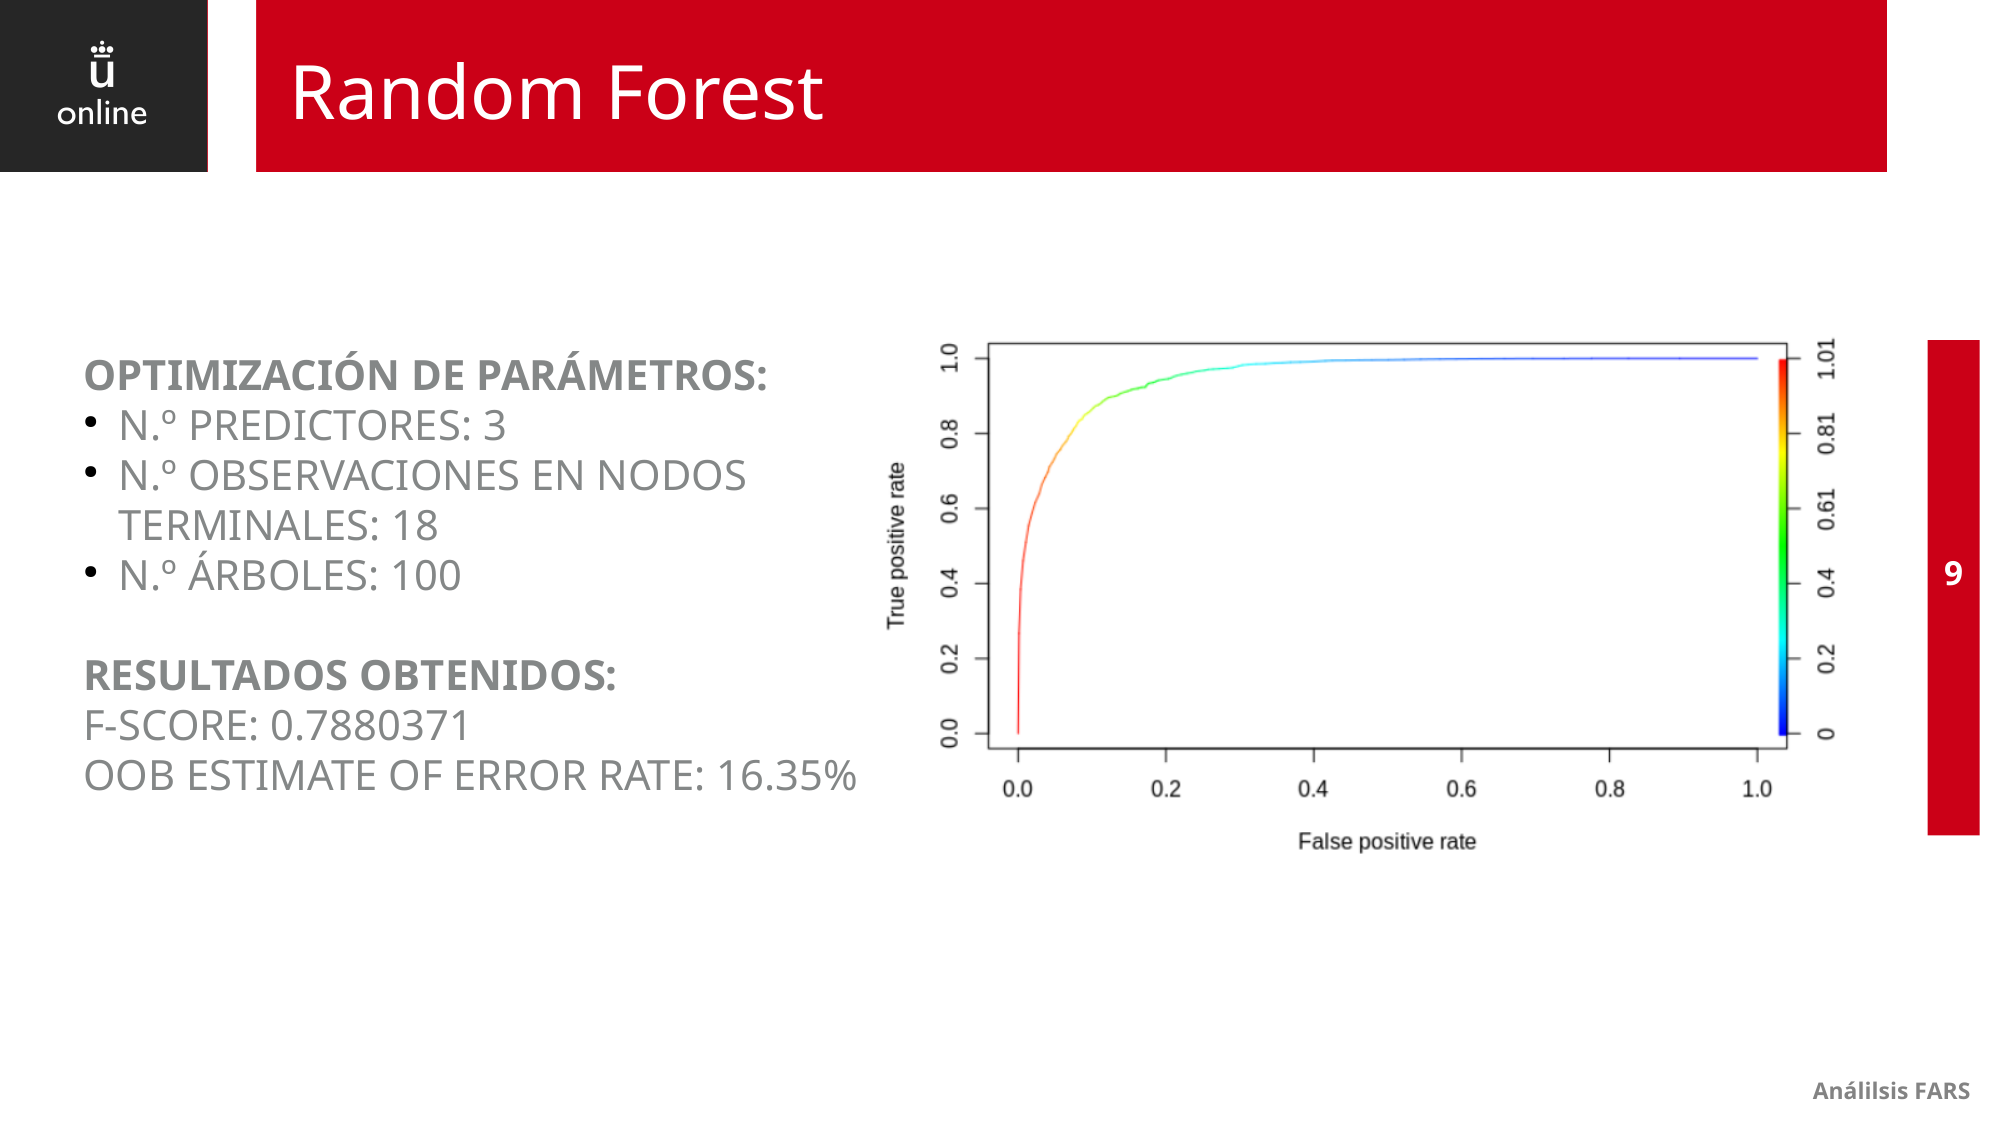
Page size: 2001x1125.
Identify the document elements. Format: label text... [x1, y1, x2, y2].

picture [40, 26, 164, 150]
slide_number <número> [1898, 544, 2000, 605]
footer Análilsis FARS [671, 1060, 1986, 1121]
text_box Optimización de parámetros: N.º predictores: 3 n.º OBSERVACIONES EN NODOS TERMINALES: 18 n.º ÁRBOLES: 100 RESULTADOS OBTENIDOS: F-SCORE: 0.7880371 OOB estimate of error rate: 16.35% [83, 348, 969, 904]
title Random Forest [274, 9, 1829, 142]
picture [873, 318, 1890, 880]
